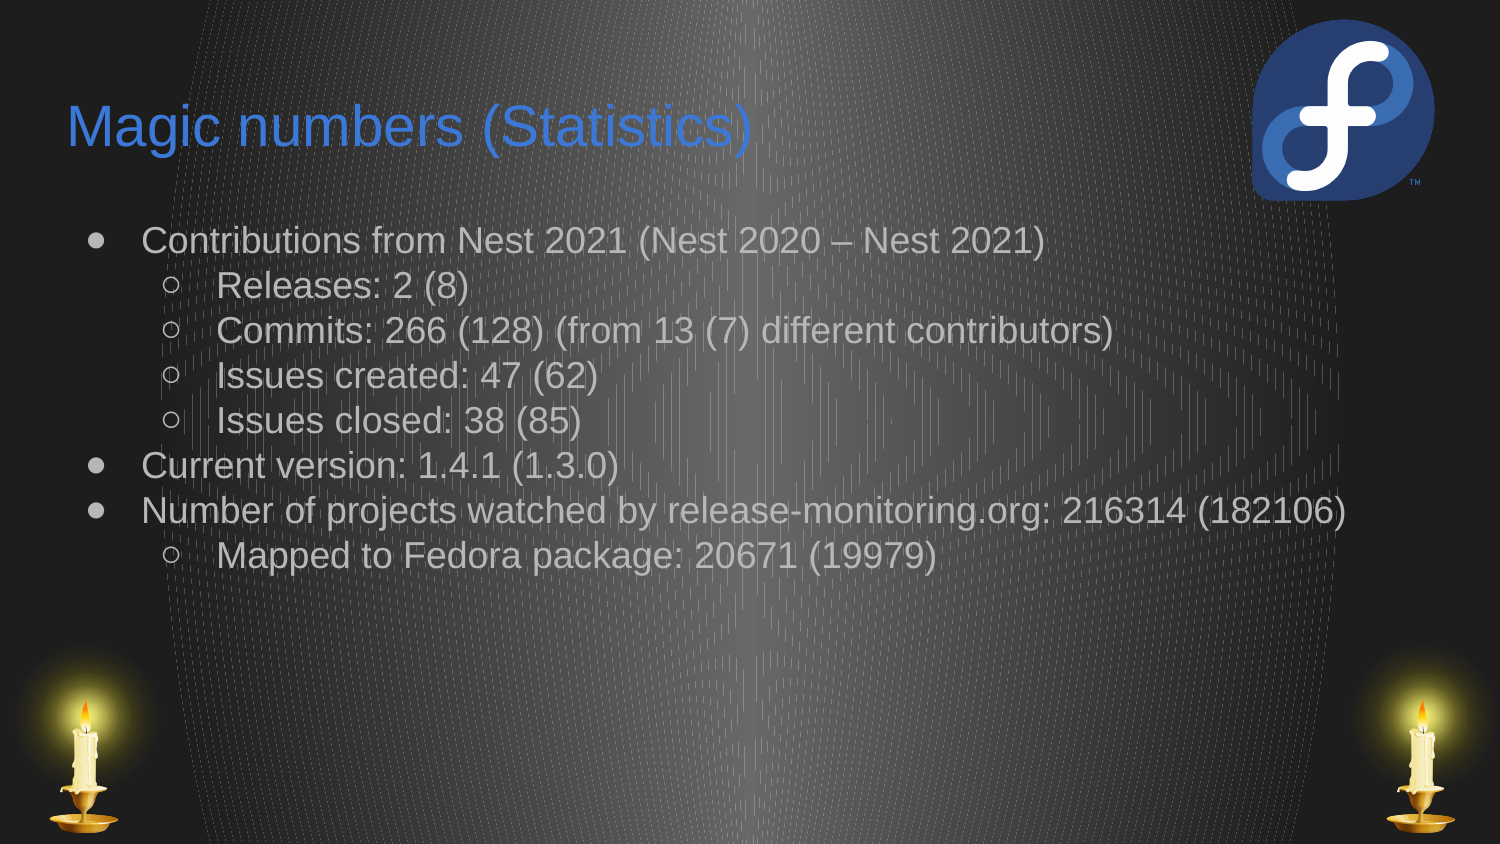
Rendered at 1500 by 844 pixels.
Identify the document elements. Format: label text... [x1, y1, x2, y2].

text_box Contributions from Nest 2021 (Nest 2020 – Nest 2021) Releases: 2 (8) Commits: 266 (128) (from 13 (7) different contributors) Issues created: 47 (62) Issues closed: 38 (85) Current version: 1.4.1 (1.3.0) Number of projects watched by release-monitoring.org: 216314 (182106) Mapped to Fedora package: 20671 (19979) [51, 200, 1434, 796]
title Magic numbers (Statistics) [51, 72, 1252, 167]
picture [1347, 640, 1500, 835]
picture [1252, 19, 1435, 201]
picture [10, 640, 163, 835]
